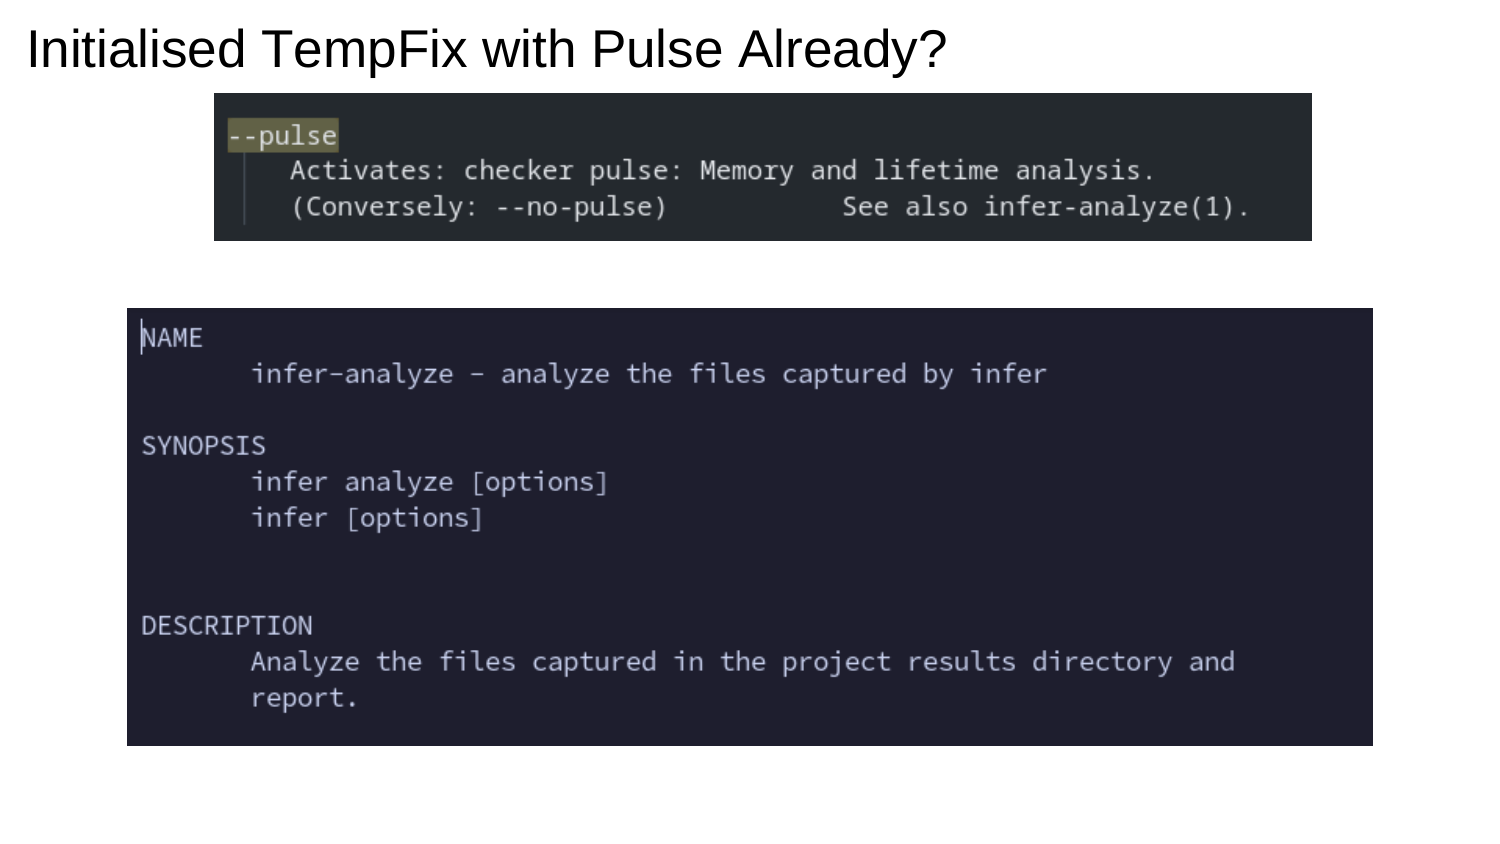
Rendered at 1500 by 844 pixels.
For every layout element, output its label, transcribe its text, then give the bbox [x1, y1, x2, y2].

picture [127, 308, 1373, 746]
picture [214, 93, 1312, 241]
title Initialised TempFix with Pulse Already? [11, 0, 1409, 94]
